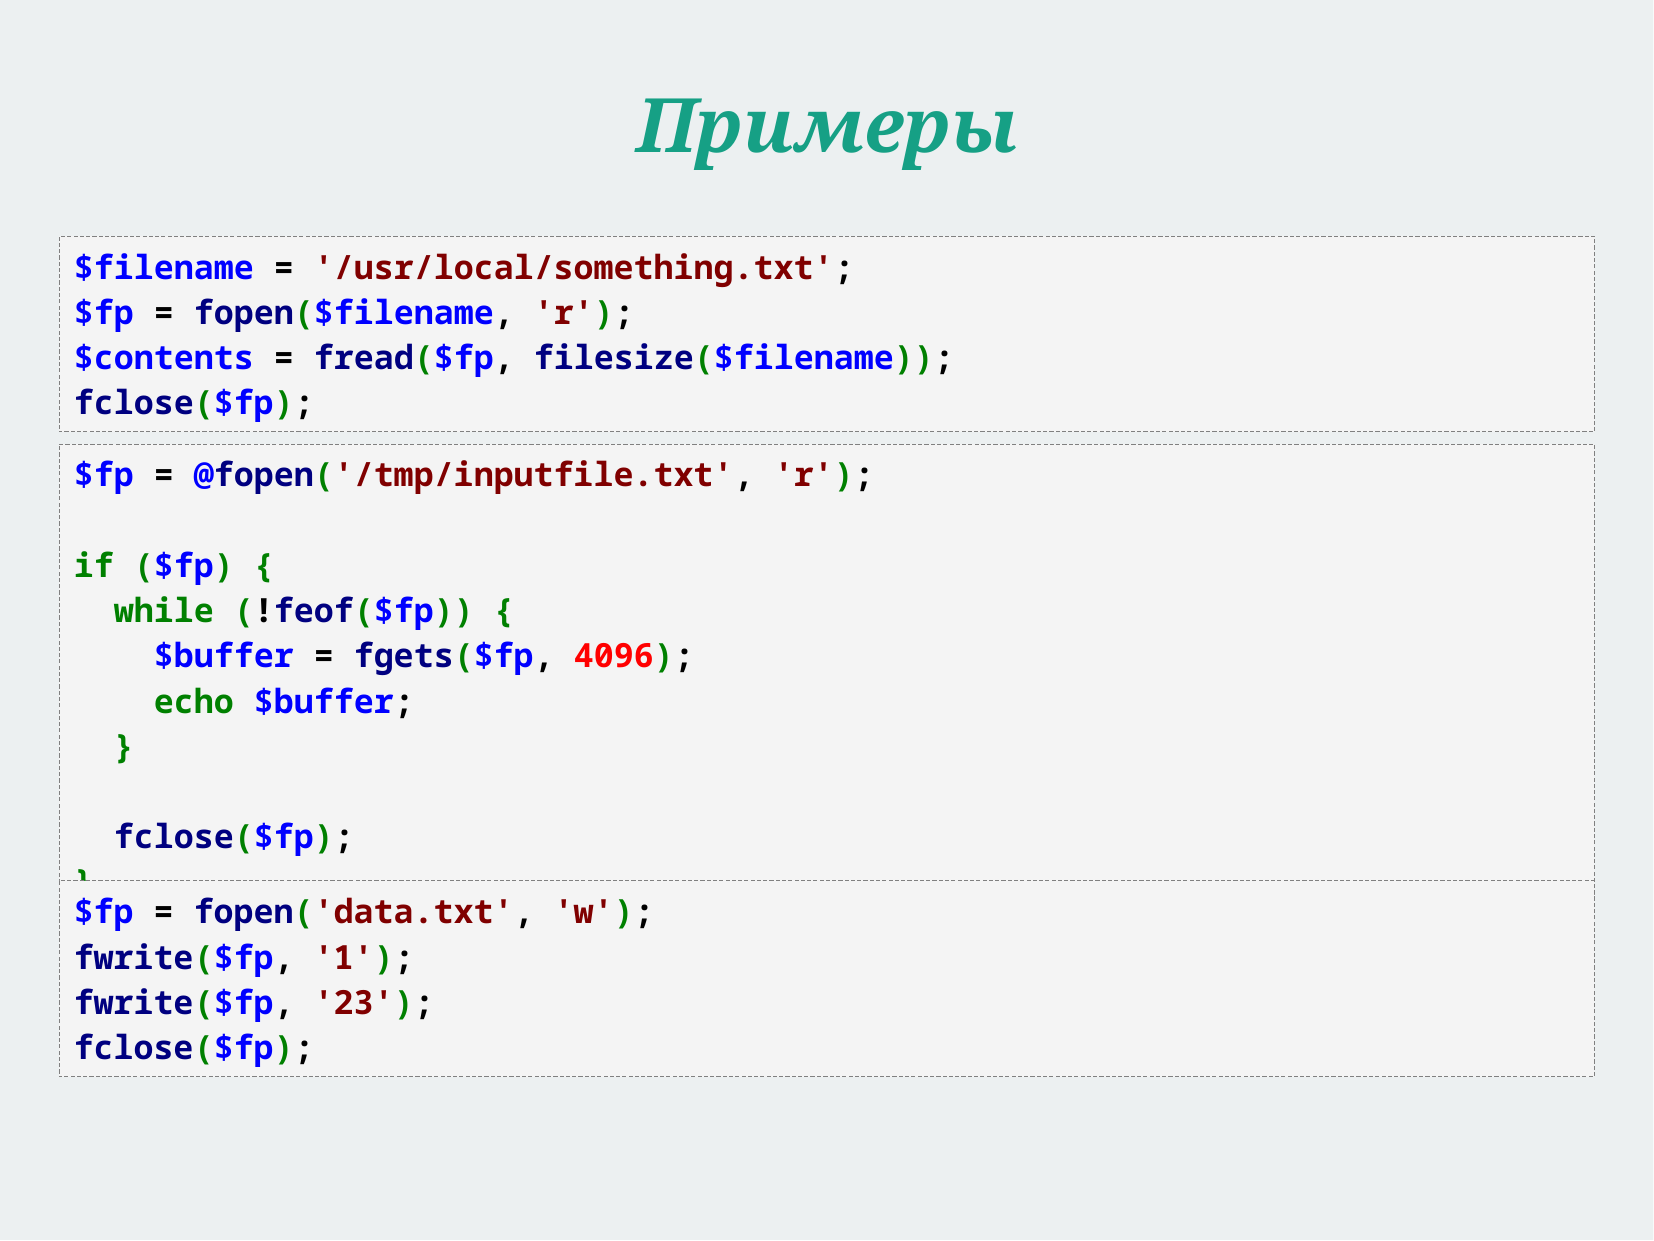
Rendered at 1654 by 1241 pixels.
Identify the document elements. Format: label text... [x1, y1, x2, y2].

title Примеры [59, 59, 1595, 187]
text_box $fp = @fopen('/tmp/inputfile.txt', 'r'); if ($fp) { while (!feof($fp)) { $buffer = fgets($fp, 4096); echo $buffer; } fclose($fp); } [59, 444, 1595, 847]
text_box $fp = fopen('data.txt', 'w'); fwrite($fp, '1'); fwrite($fp, '23'); fclose($fp); [59, 880, 1595, 1051]
text_box $filename = '/usr/local/something.txt'; $fp = fopen($filename, 'r'); $contents = fread($fp, filesize($filename)); fclose($fp); [59, 236, 1595, 407]
